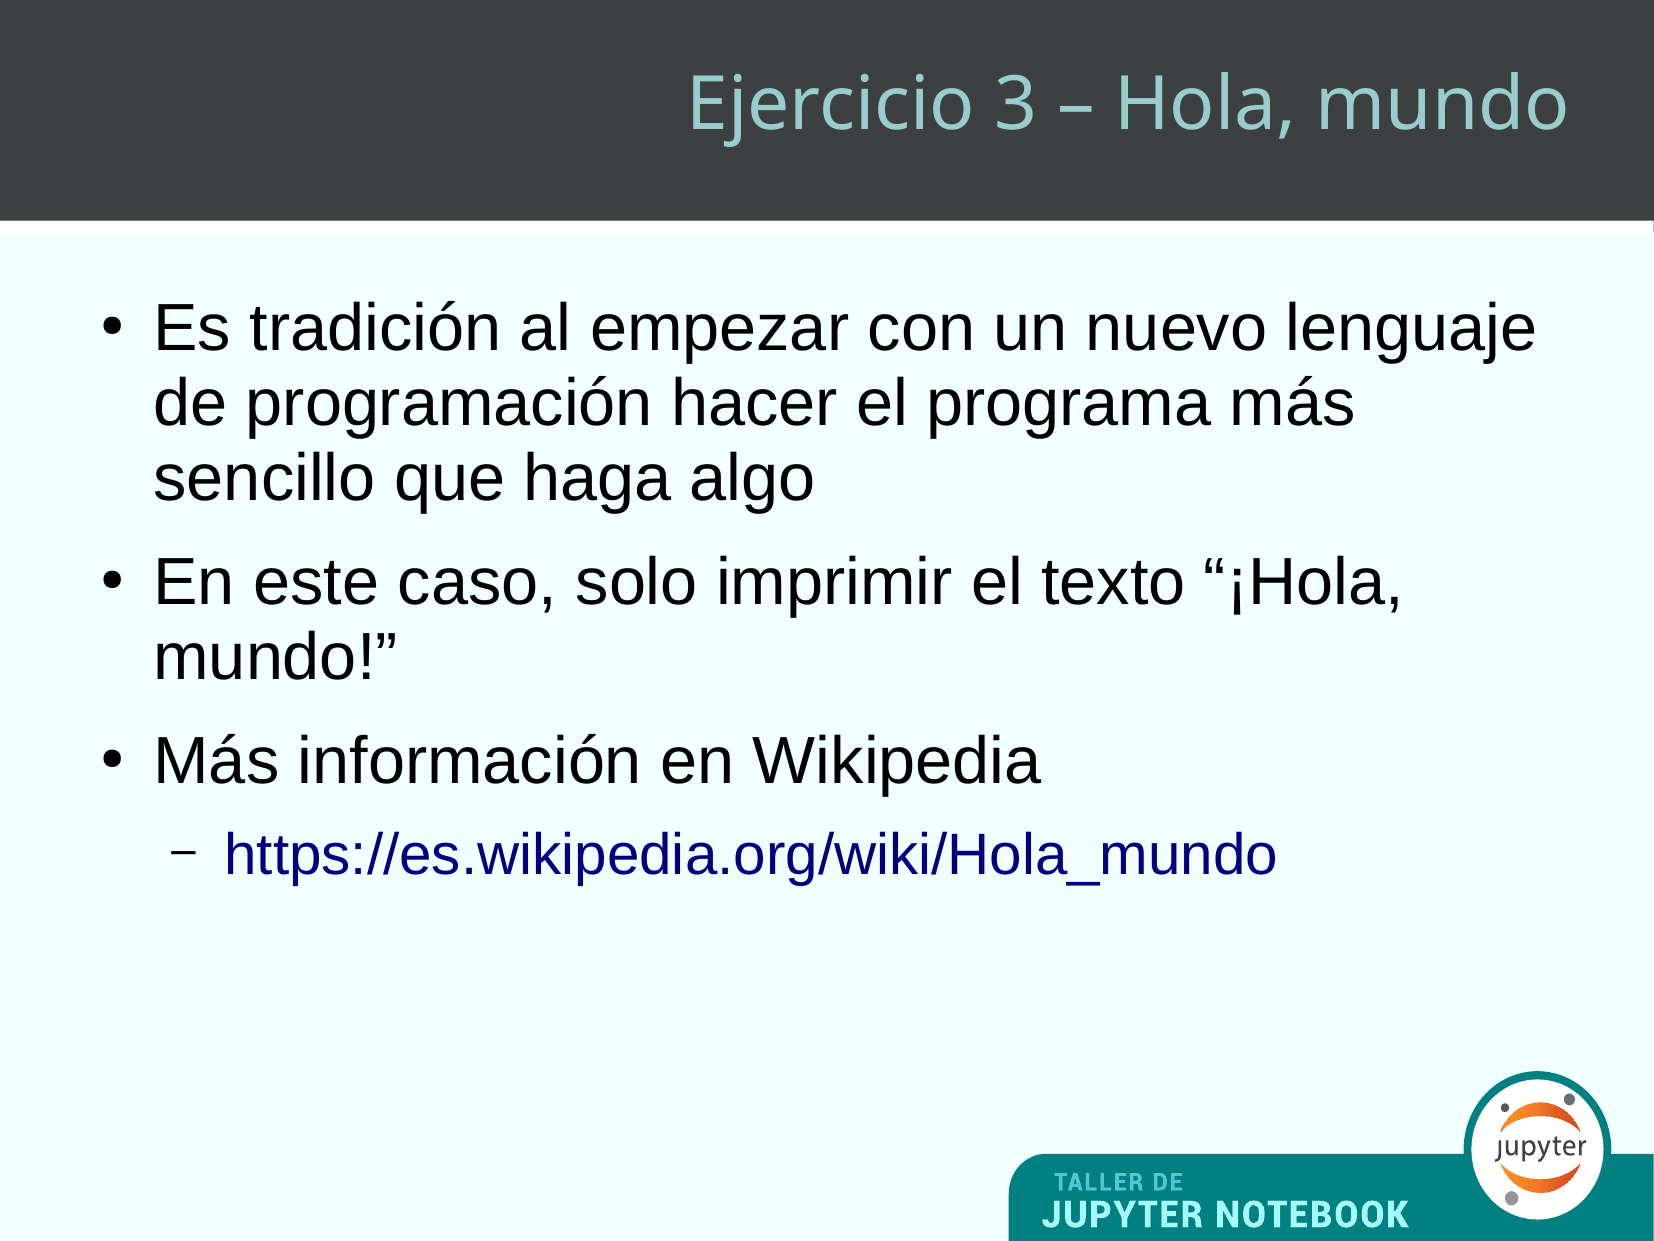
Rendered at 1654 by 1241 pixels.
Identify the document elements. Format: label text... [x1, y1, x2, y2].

list Es tradición al empezar con un nuevo lenguaje de programación hacer el programa más sencillo que haga algo En este caso, solo imprimir el texto “¡Hola, mundo!” Más información en Wikipedia https://es.wikipedia.org/wiki/Hola_mundo [82, 290, 1571, 922]
title Ejercicio 3 – Hola, mundo [82, 49, 1571, 257]
